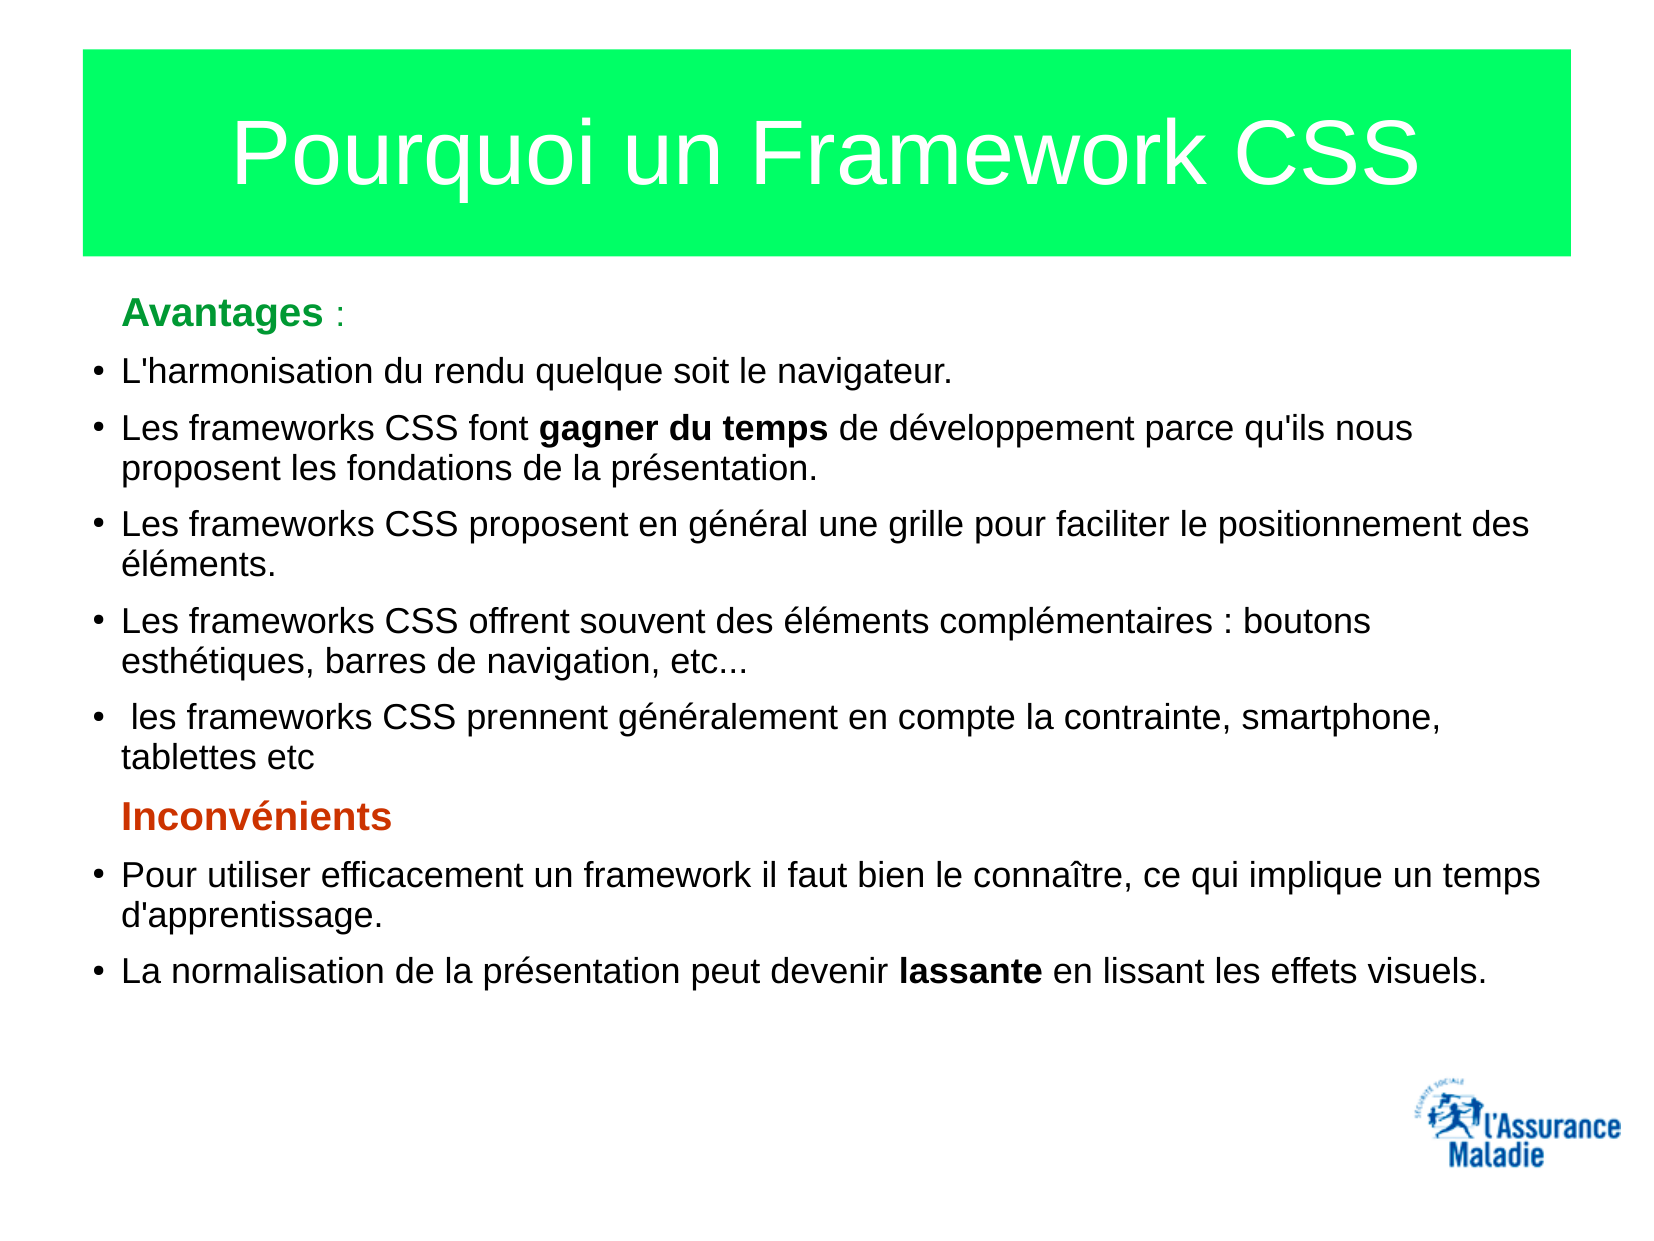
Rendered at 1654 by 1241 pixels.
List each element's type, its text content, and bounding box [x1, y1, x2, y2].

title Pourquoi un Framework CSS [82, 49, 1571, 257]
picture [1393, 1074, 1621, 1169]
list Avantages : L'harmonisation du rendu quelque soit le navigateur. Les frameworks CSS font gagner du temps de développement parce qu'ils nous proposent les fondations de la présentation. Les frameworks CSS proposent en général une grille pour faciliter le positionnement des éléments. Les frameworks CSS offrent souvent des éléments complémentaires : boutons esthétiques, barres de navigation, etc... les frameworks CSS prennent généralement en compte la contrainte, smartphone, tablettes etc Inconvénients Pour utiliser efficacement un framework il faut bien le connaître, ce qui implique un temps d'apprentissage. La normalisation de la présentation peut devenir lassante en lissant les effets visuels. [82, 290, 1571, 1010]
